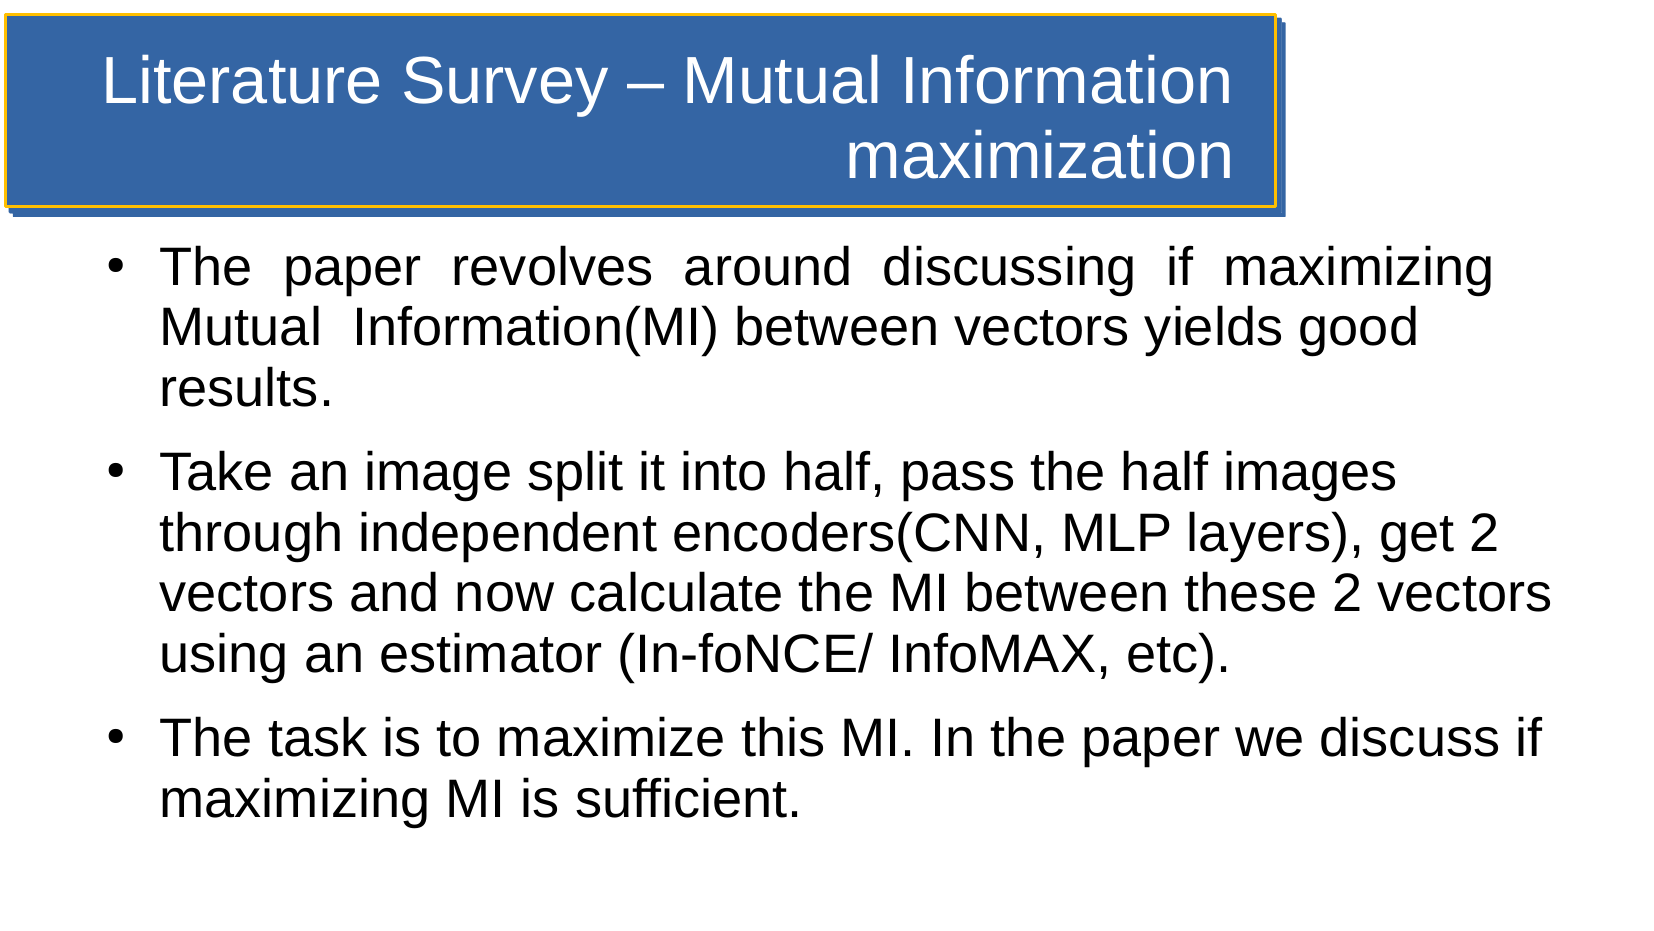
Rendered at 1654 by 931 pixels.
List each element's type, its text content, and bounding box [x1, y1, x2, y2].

list The paper revolves around discussing if maximizing Mutual Information(MI) between vectors yields good results. Take an image split it into half, pass the half images through independent encoders(CNN, MLP layers), get 2 vectors and now calculate the MI between these 2 vectors using an estimator (In-foNCE/ InfoMAX, etc). The task is to maximize this MI. In the paper we discuss if maximizing MI is sufficient. [88, 236, 1565, 863]
title Literature Survey – Mutual Information maximization [82, 43, 1235, 193]
